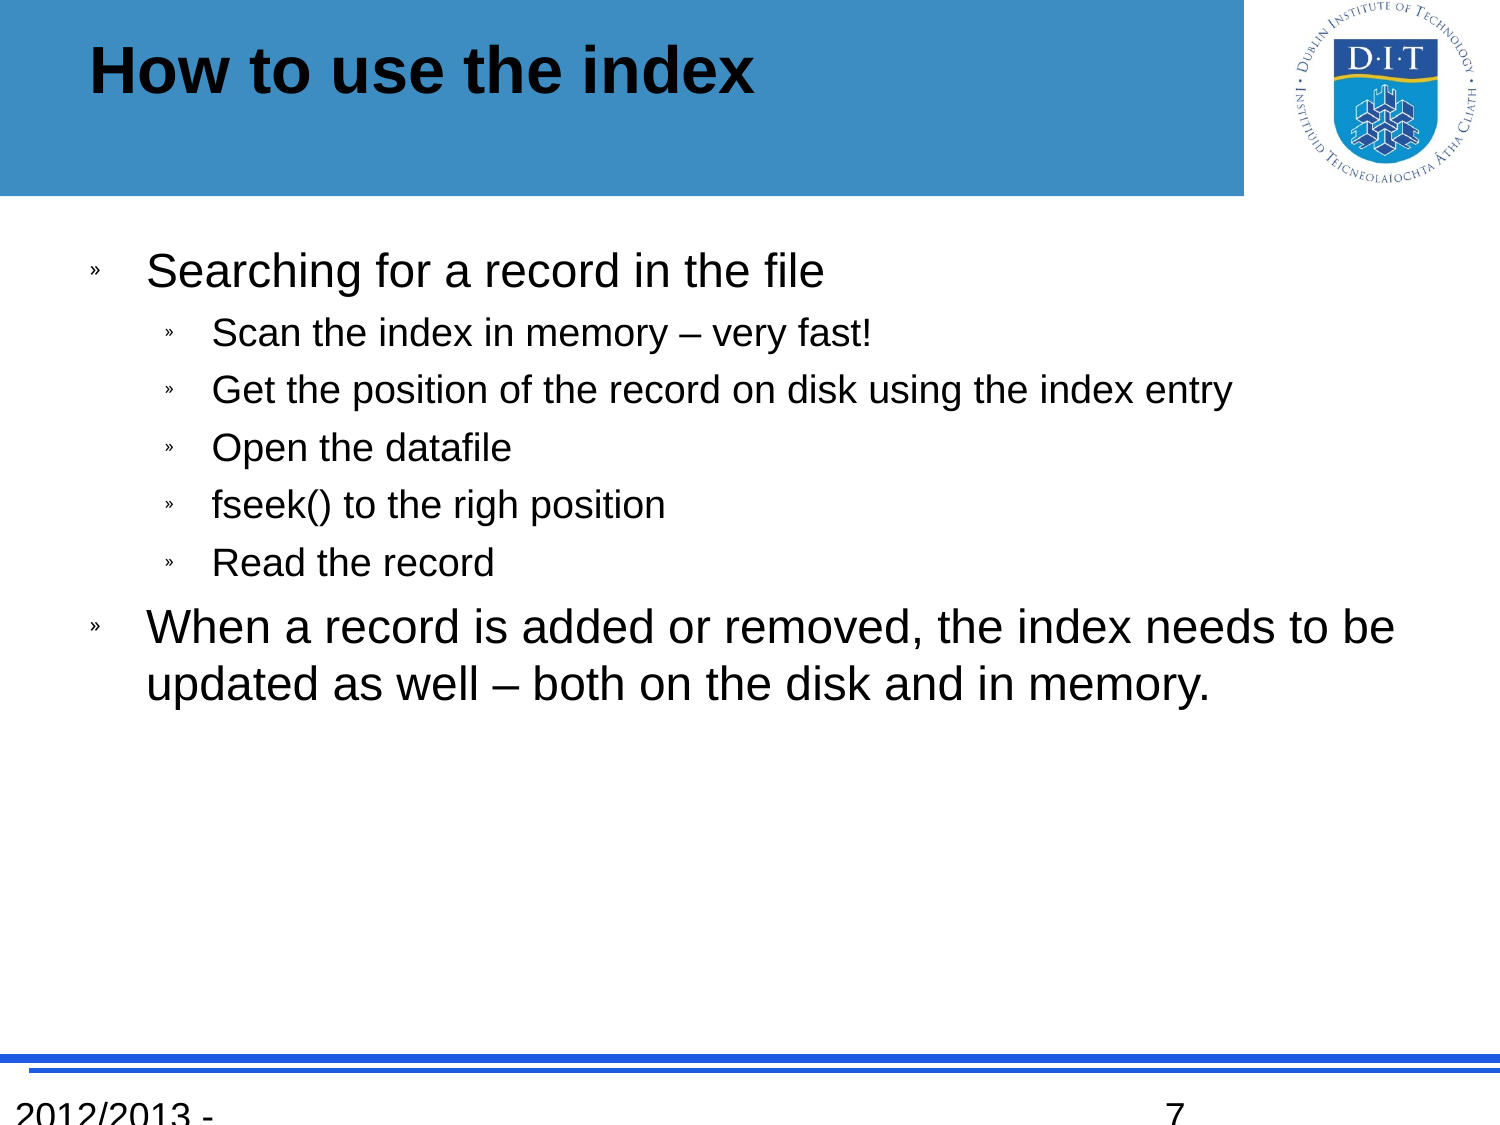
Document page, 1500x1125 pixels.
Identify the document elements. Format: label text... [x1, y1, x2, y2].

slide_number 2012/2013 - DT228/4 [0, 1084, 350, 1125]
slide_number <number> [1149, 1084, 1500, 1125]
list Searching for a record in the file Scan the index in memory – very fast! Get the position of the record on disk using the index entry Open the datafile fseek() to the righ position Read the record When a record is added or removed, the index needs to be updated as well – both on the disk and in memory. [75, 231, 1425, 1032]
title How to use the index [75, 19, 1105, 182]
picture [1293, 0, 1478, 185]
